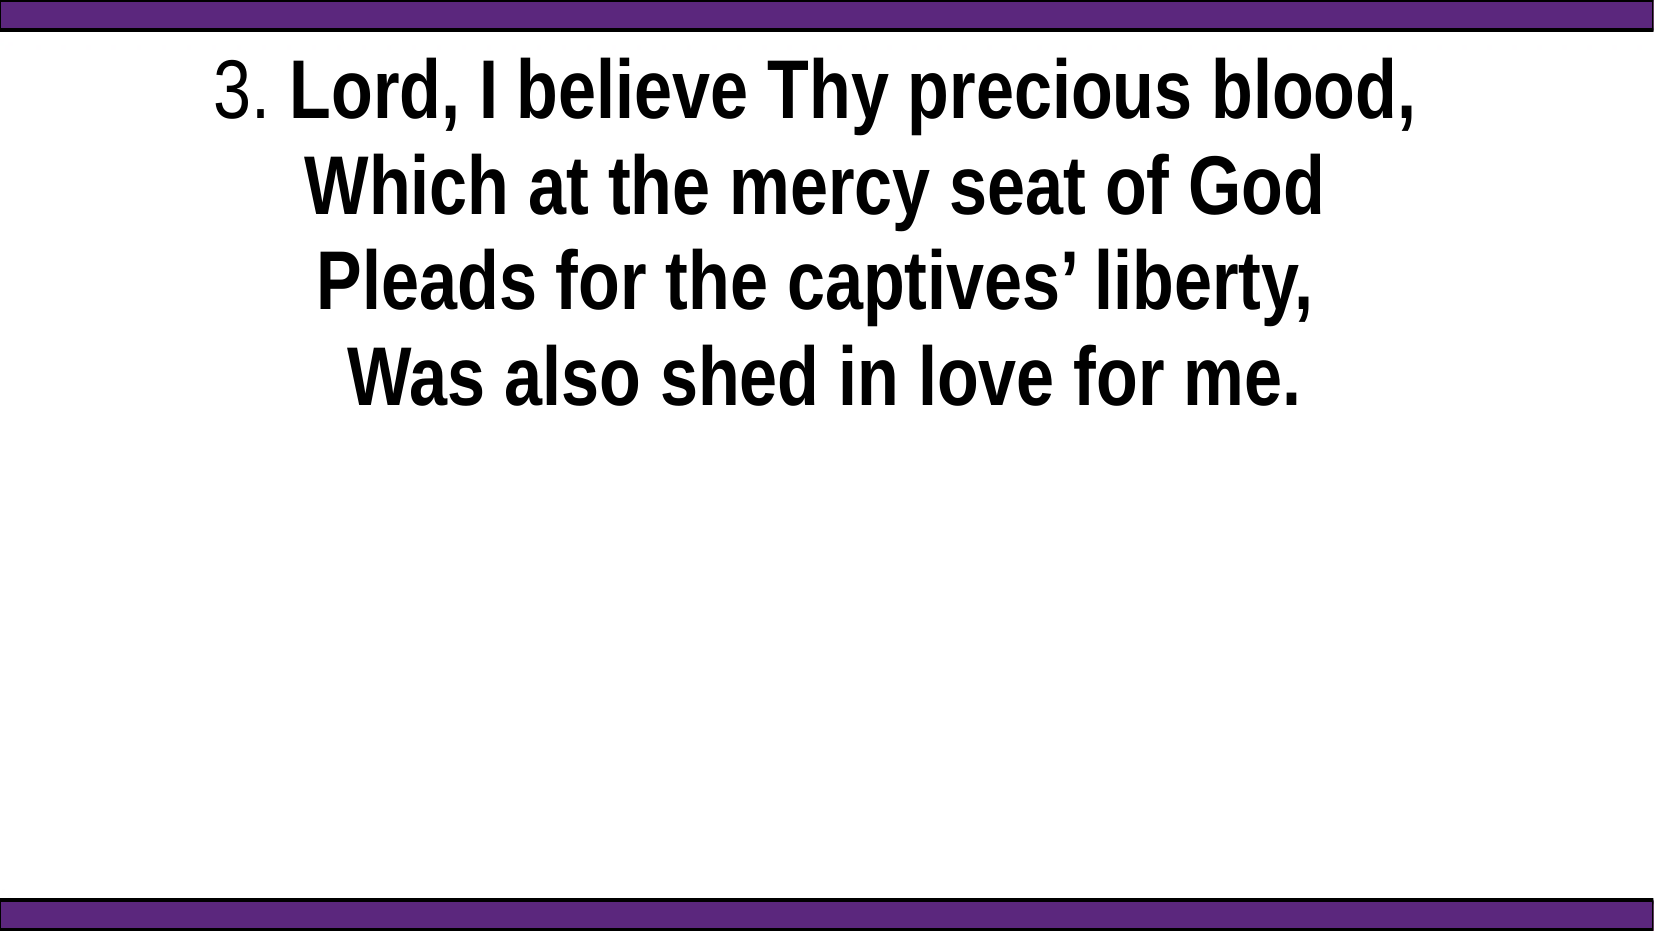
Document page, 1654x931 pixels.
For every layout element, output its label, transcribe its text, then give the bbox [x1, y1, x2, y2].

text_box [0, 0, 1654, 31]
text_box 3. Lord, I believe Thy precious blood, Which at the mercy seat of God Pleads for the captives’ liberty, Was also shed in love for me. [60, 33, 1591, 432]
picture [0, 31, 1654, 900]
text_box [0, 900, 1654, 931]
